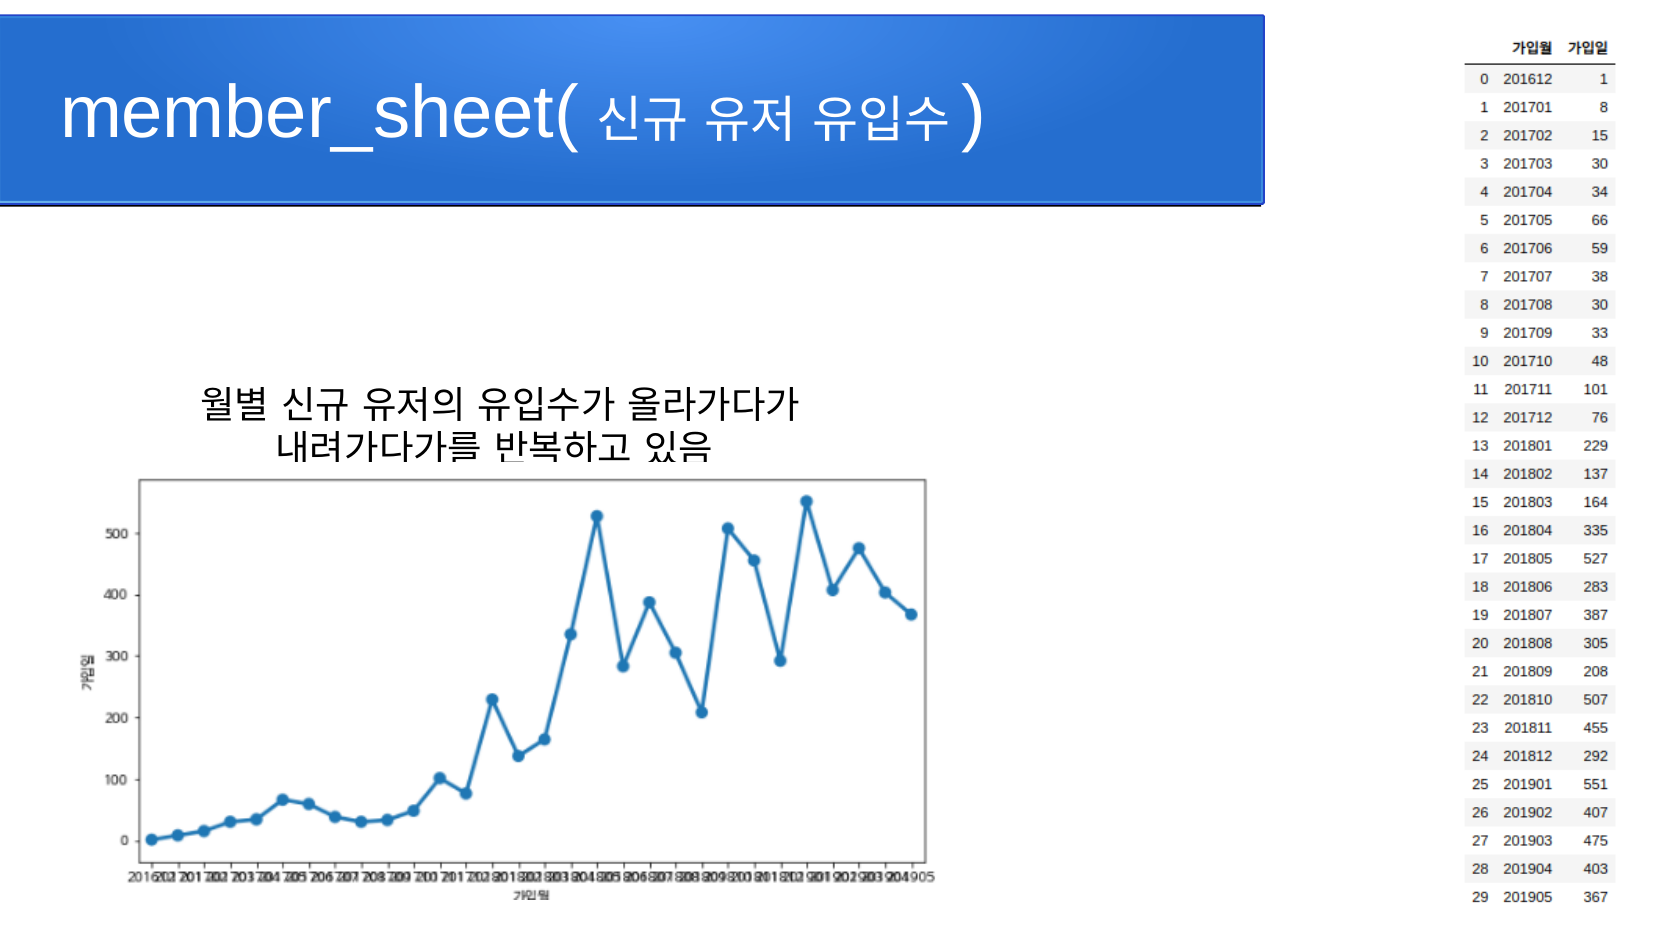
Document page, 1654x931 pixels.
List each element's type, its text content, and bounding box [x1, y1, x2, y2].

subtitle 월별 신규 유저의 유입수가 올라가다가 내려가다가를 반복하고 있음 [165, 270, 837, 462]
picture [1454, 29, 1621, 916]
title member_sheet(신규 유저 유입수) [60, 35, 1235, 189]
picture [68, 462, 946, 901]
